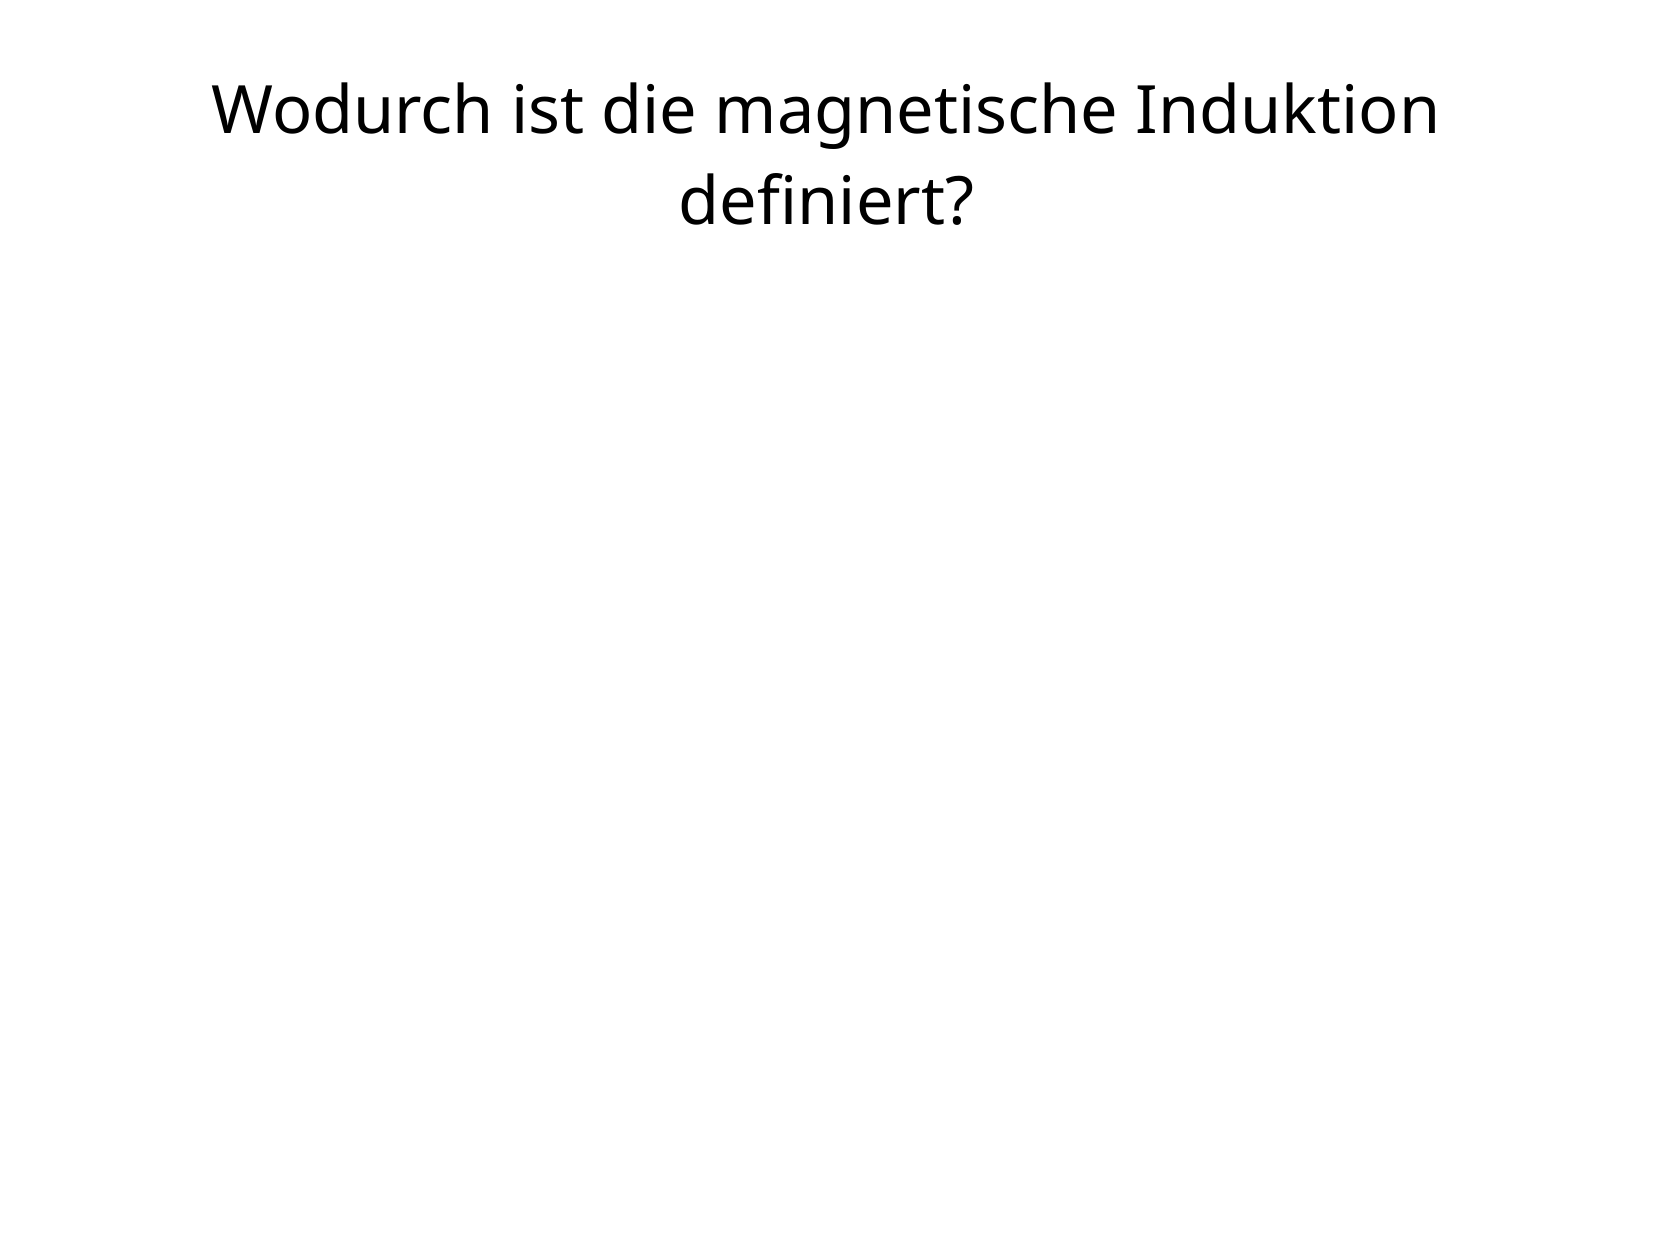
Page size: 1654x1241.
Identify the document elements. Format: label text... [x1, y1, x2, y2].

title Wodurch ist die magnetische Induktion definiert? [82, 49, 1571, 257]
